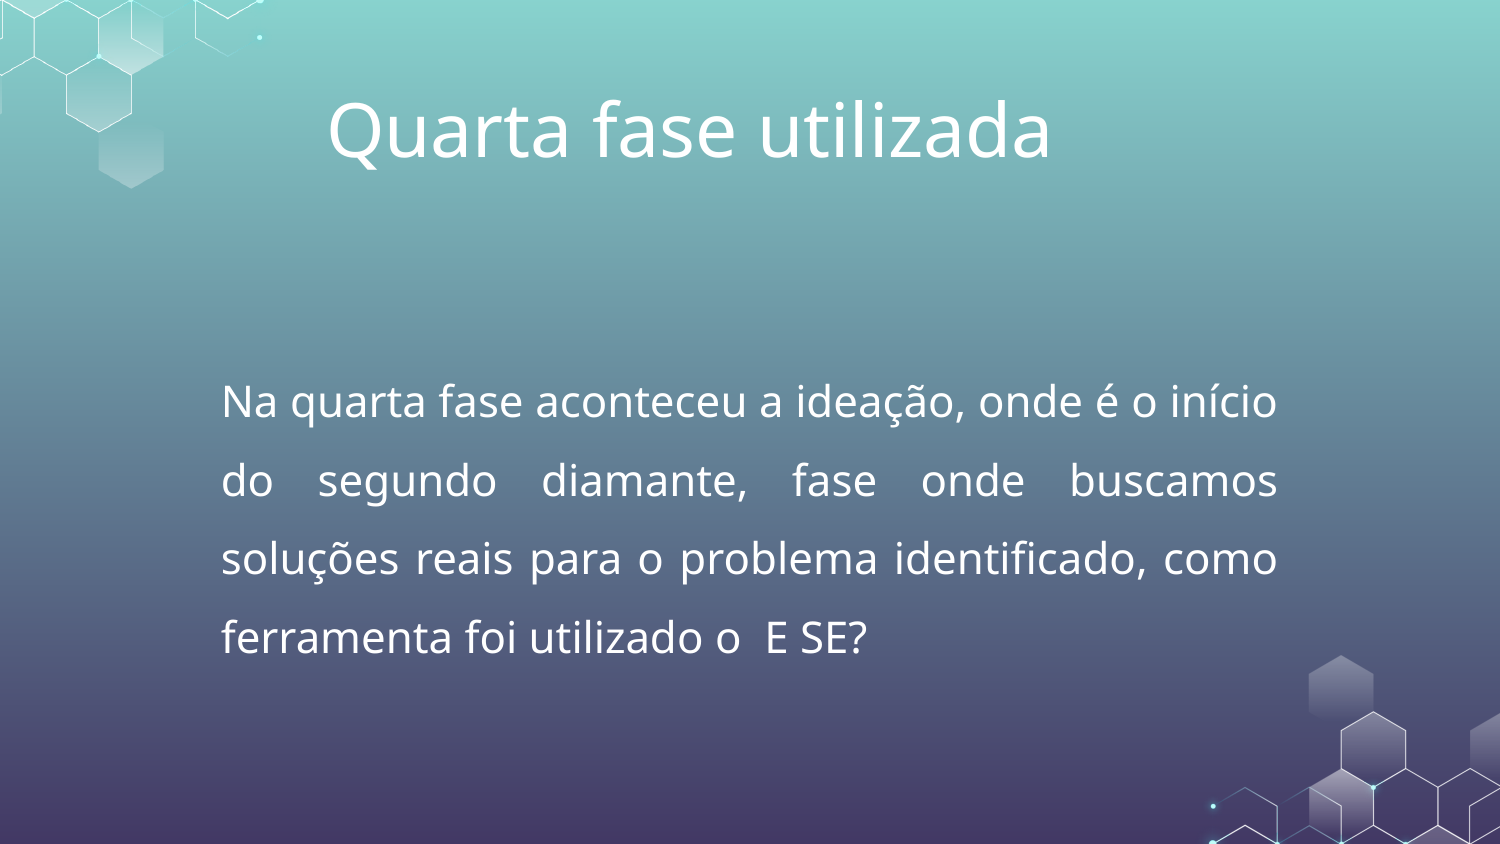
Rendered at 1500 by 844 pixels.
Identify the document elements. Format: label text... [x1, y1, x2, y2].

subtitle Na quarta fase aconteceu a ideação, onde é o início do segundo diamante, fase onde buscamos soluções reais para o problema identificado, como ferramenta foi utilizado o E SE? [205, 238, 1295, 771]
picture [0, 183, 283, 189]
picture [0, 0, 283, 72]
title Quarta fase utilizada [0, 72, 1070, 183]
picture [1191, 656, 1500, 844]
